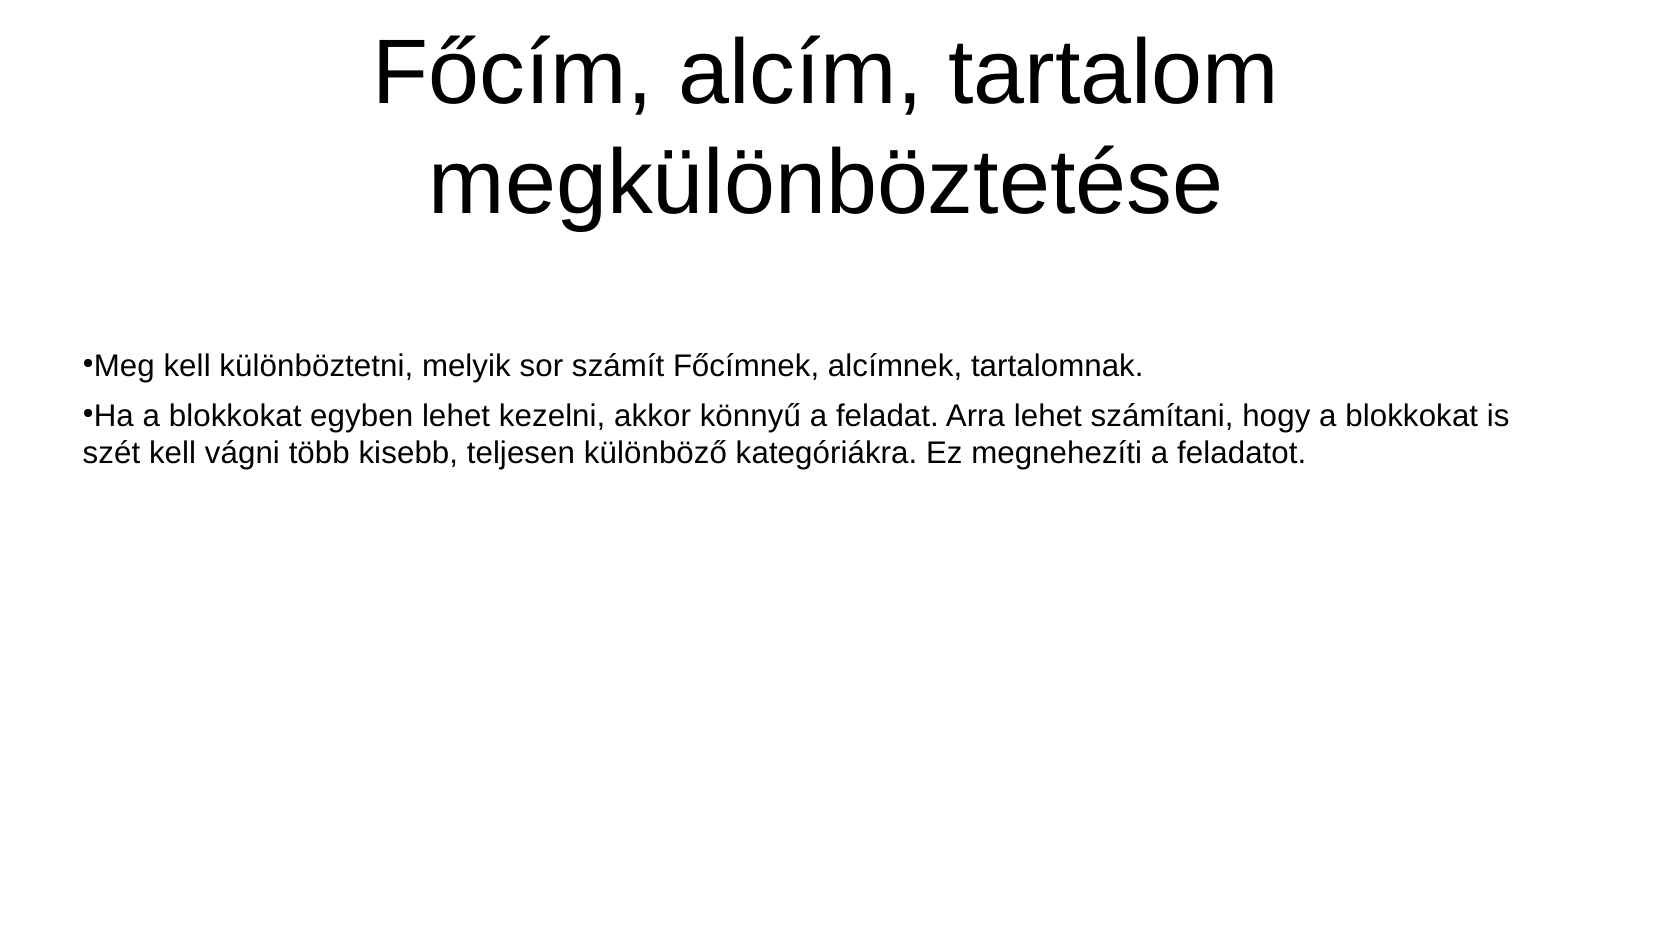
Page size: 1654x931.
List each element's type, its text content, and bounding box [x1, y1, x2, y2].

title Főcím, alcím, tartalom megkülönböztetése [82, 12, 1571, 218]
list Meg kell különböztetni, melyik sor számít Főcímnek, alcímnek, tartalomnak. Ha a blokkokat egyben lehet kezelni, akkor könnyű a feladat. Arra lehet számítani, hogy a blokkokat is szét kell vágni több kisebb, teljesen különböző kategóriákra. Ez megnehezíti a feladatot. [82, 345, 1571, 646]
